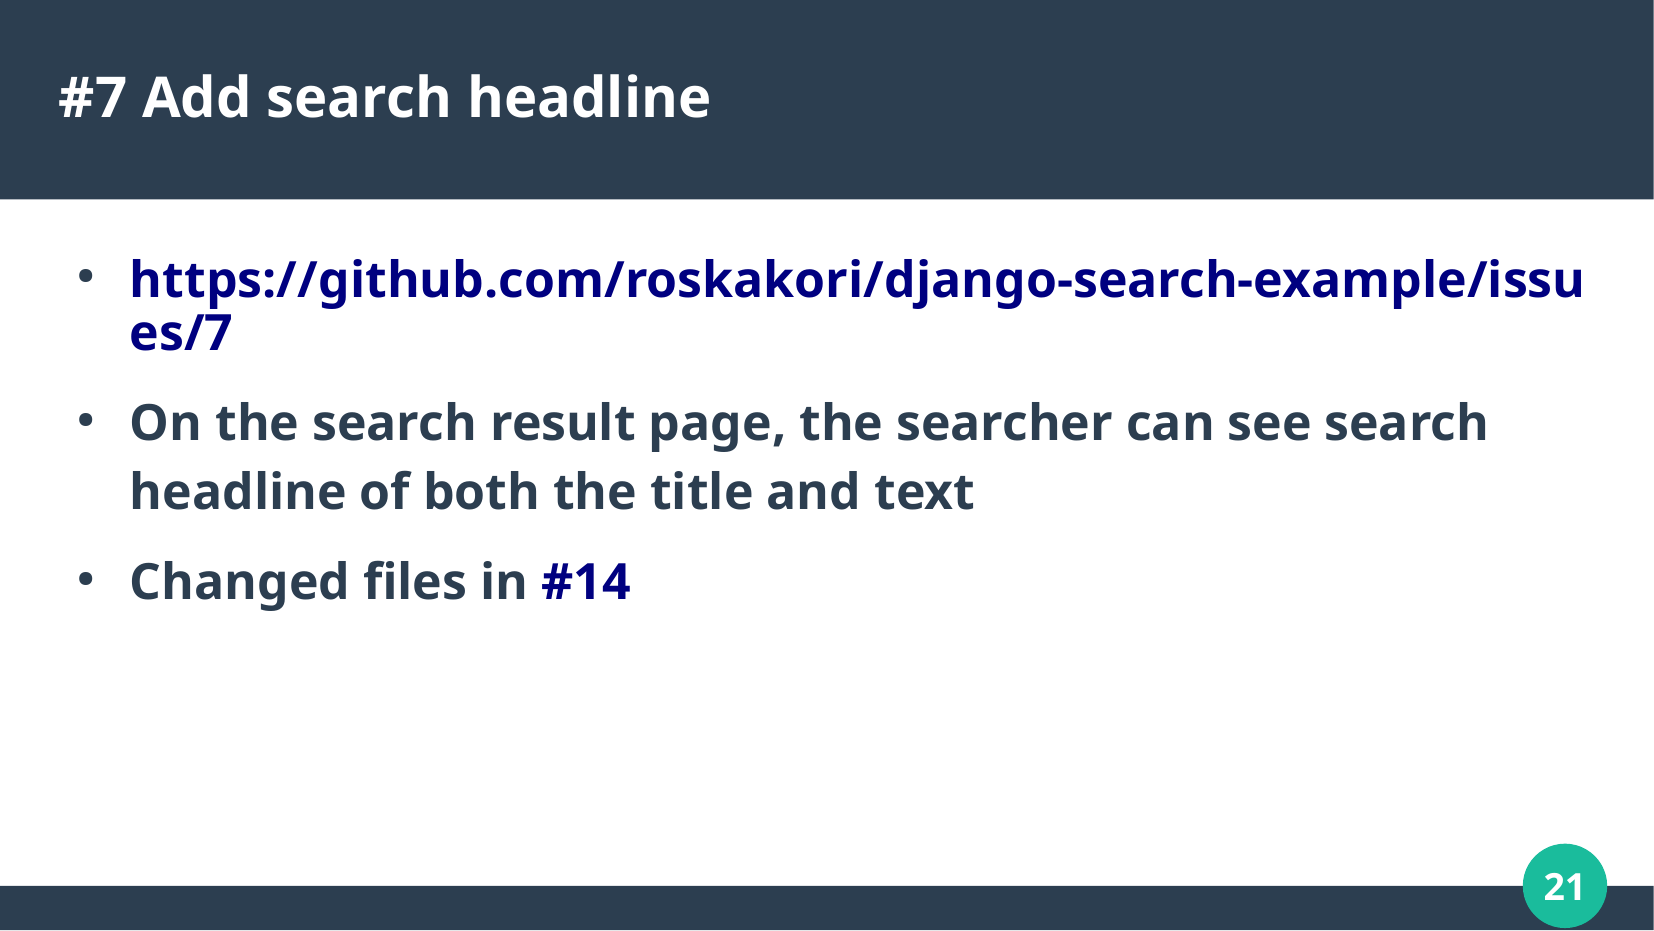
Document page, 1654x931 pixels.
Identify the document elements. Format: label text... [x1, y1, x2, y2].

title #7 Add search headline [59, 37, 1595, 155]
list https://github.com/roskakori/django-search-example/issues/7 On the search result page, the searcher can see search headline of both the title and text Changed files in #14 [59, 243, 1595, 638]
